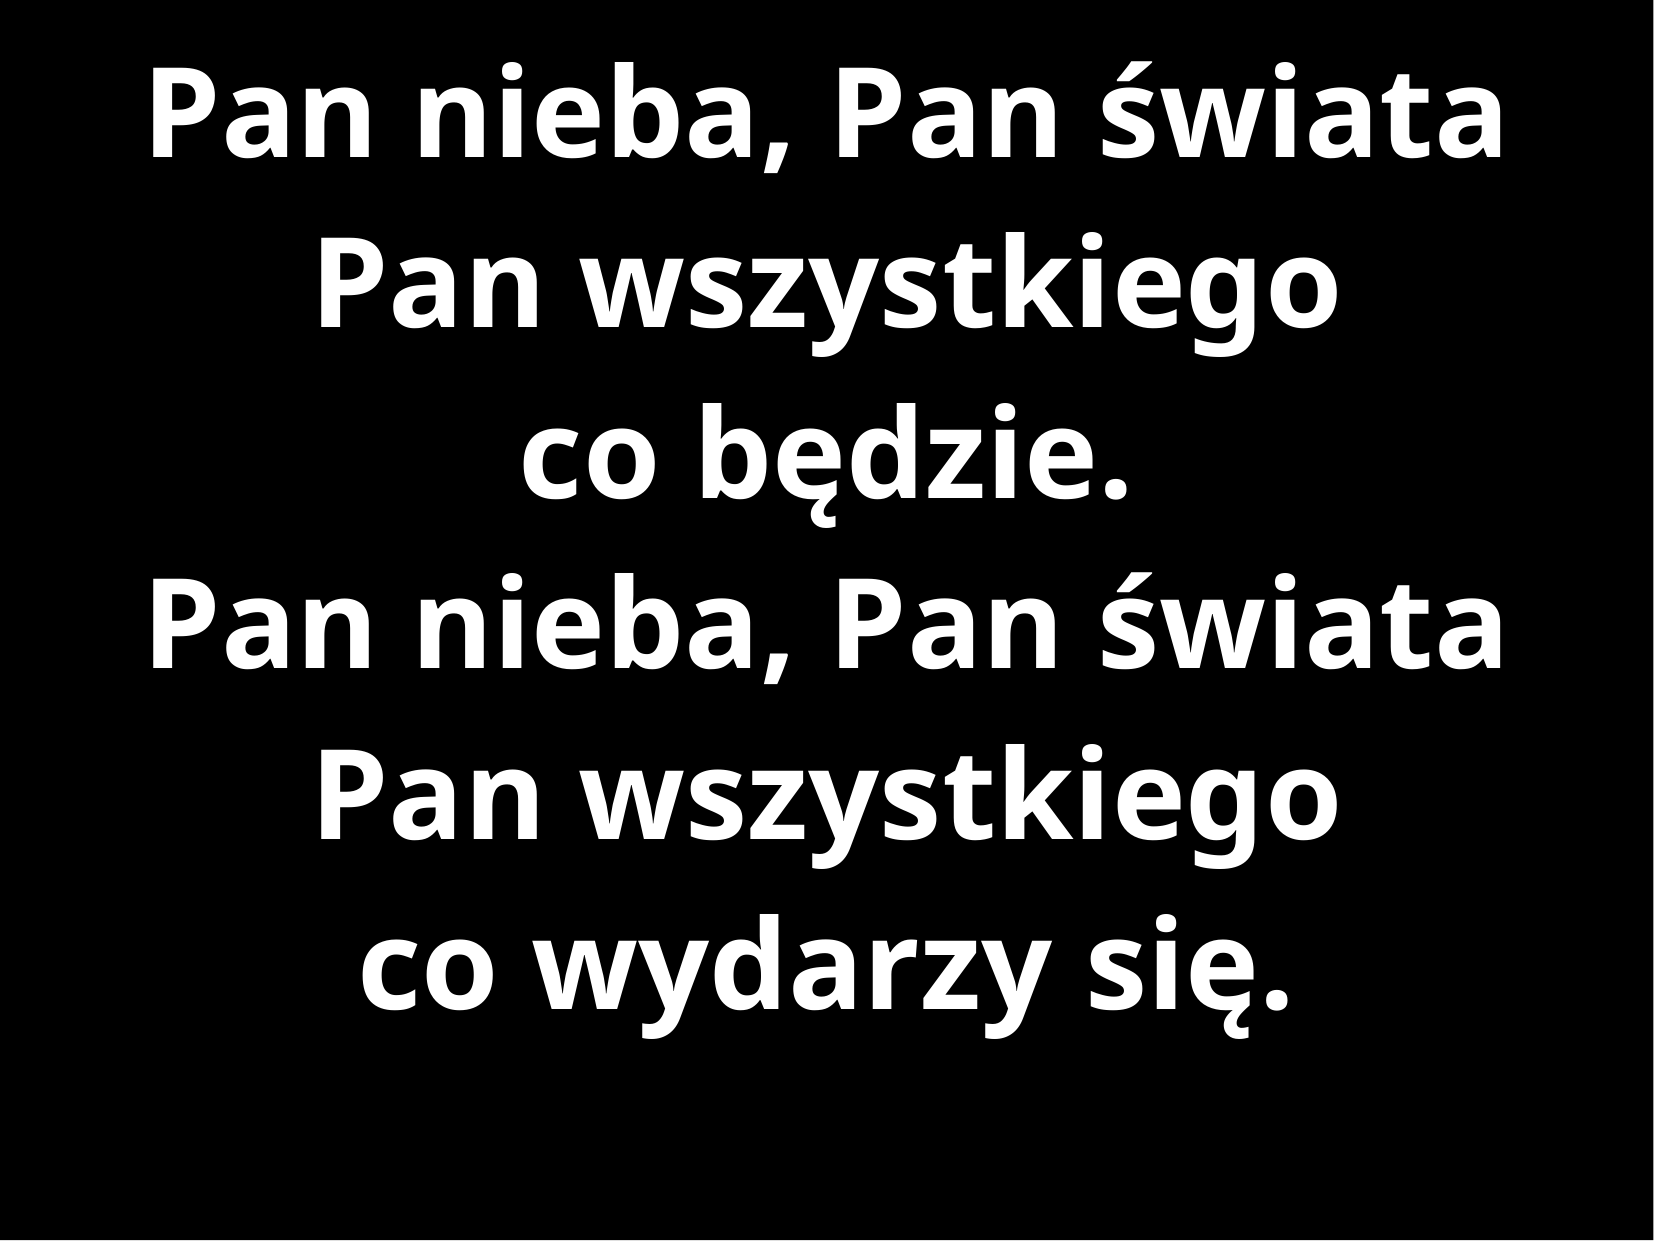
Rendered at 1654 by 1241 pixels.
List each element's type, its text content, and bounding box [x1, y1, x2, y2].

title Pan nieba, Pan świata Pan wszystkiego co będzie. Pan nieba, Pan świata Pan wszystkiego co wydarzy się. [0, 0, 1654, 1241]
